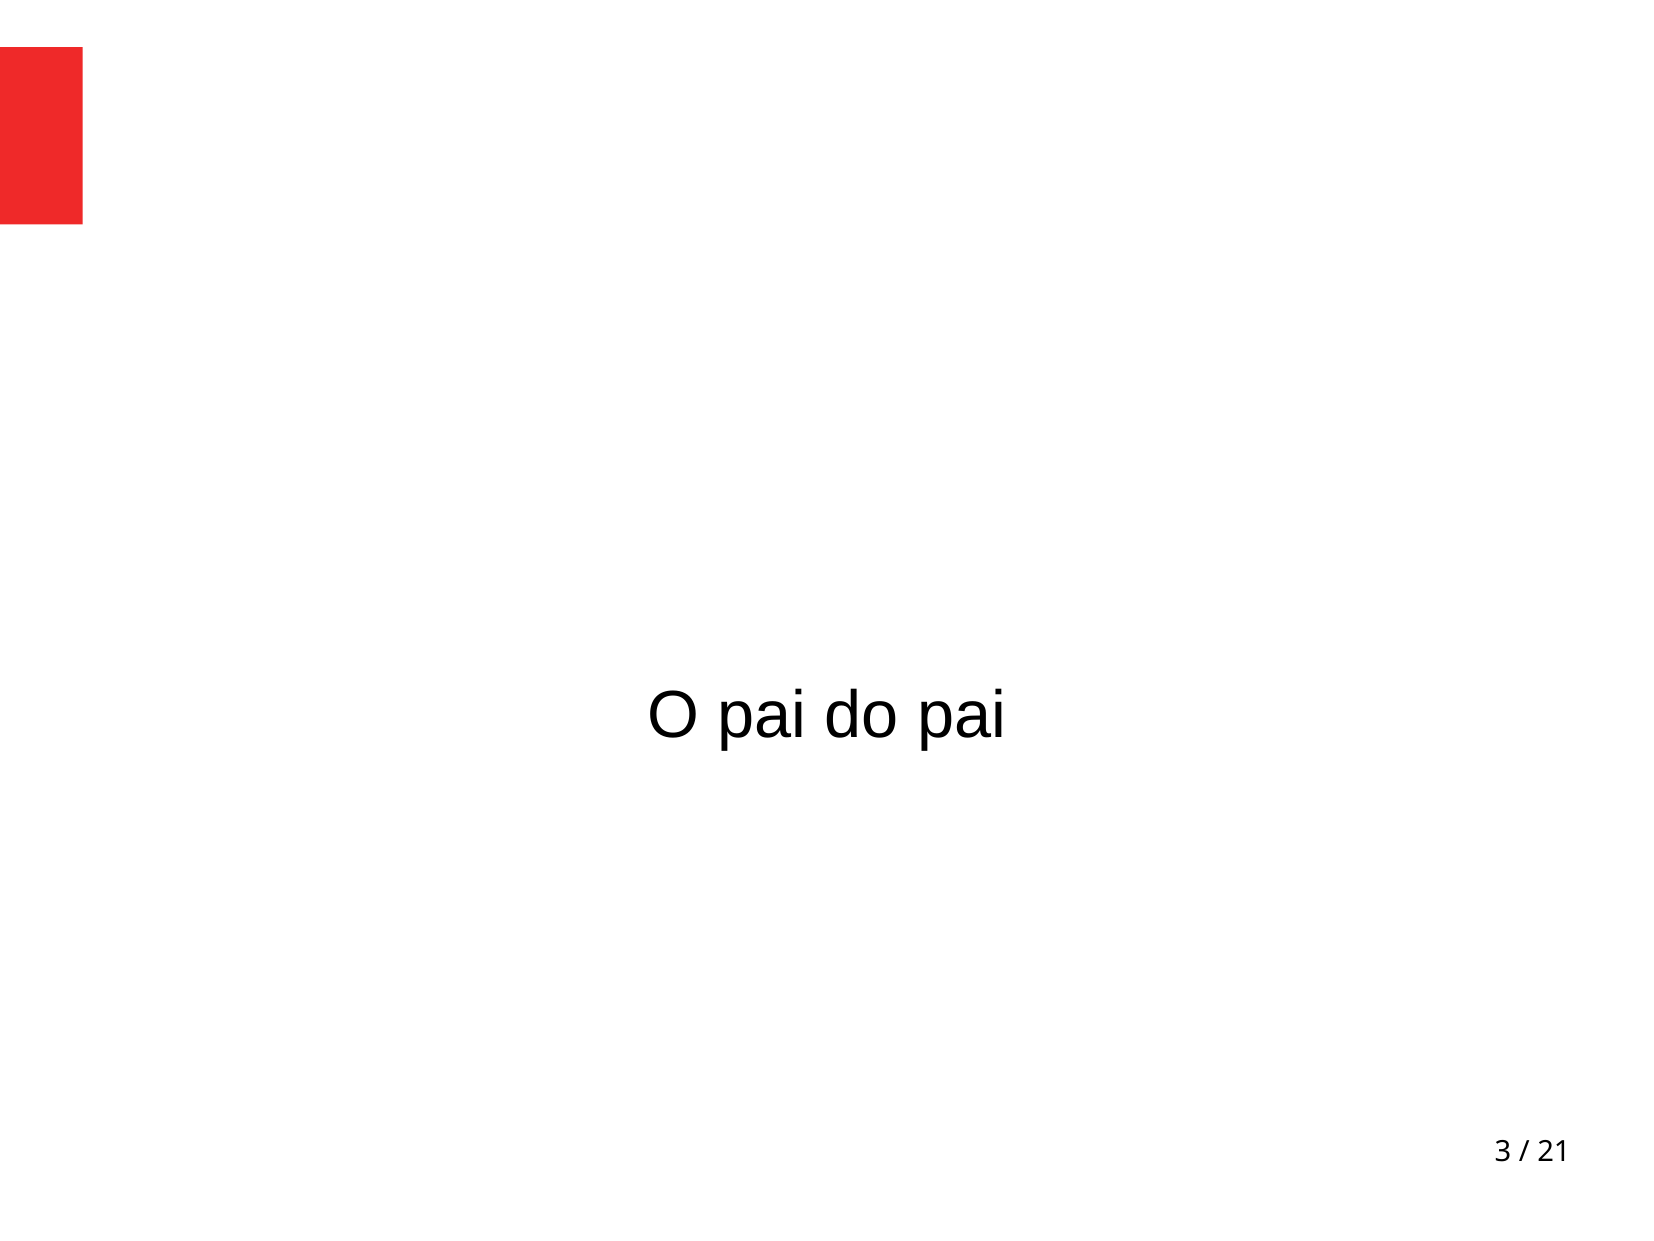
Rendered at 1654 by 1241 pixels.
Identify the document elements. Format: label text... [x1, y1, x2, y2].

subtitle O pai do pai [118, 354, 1536, 1074]
